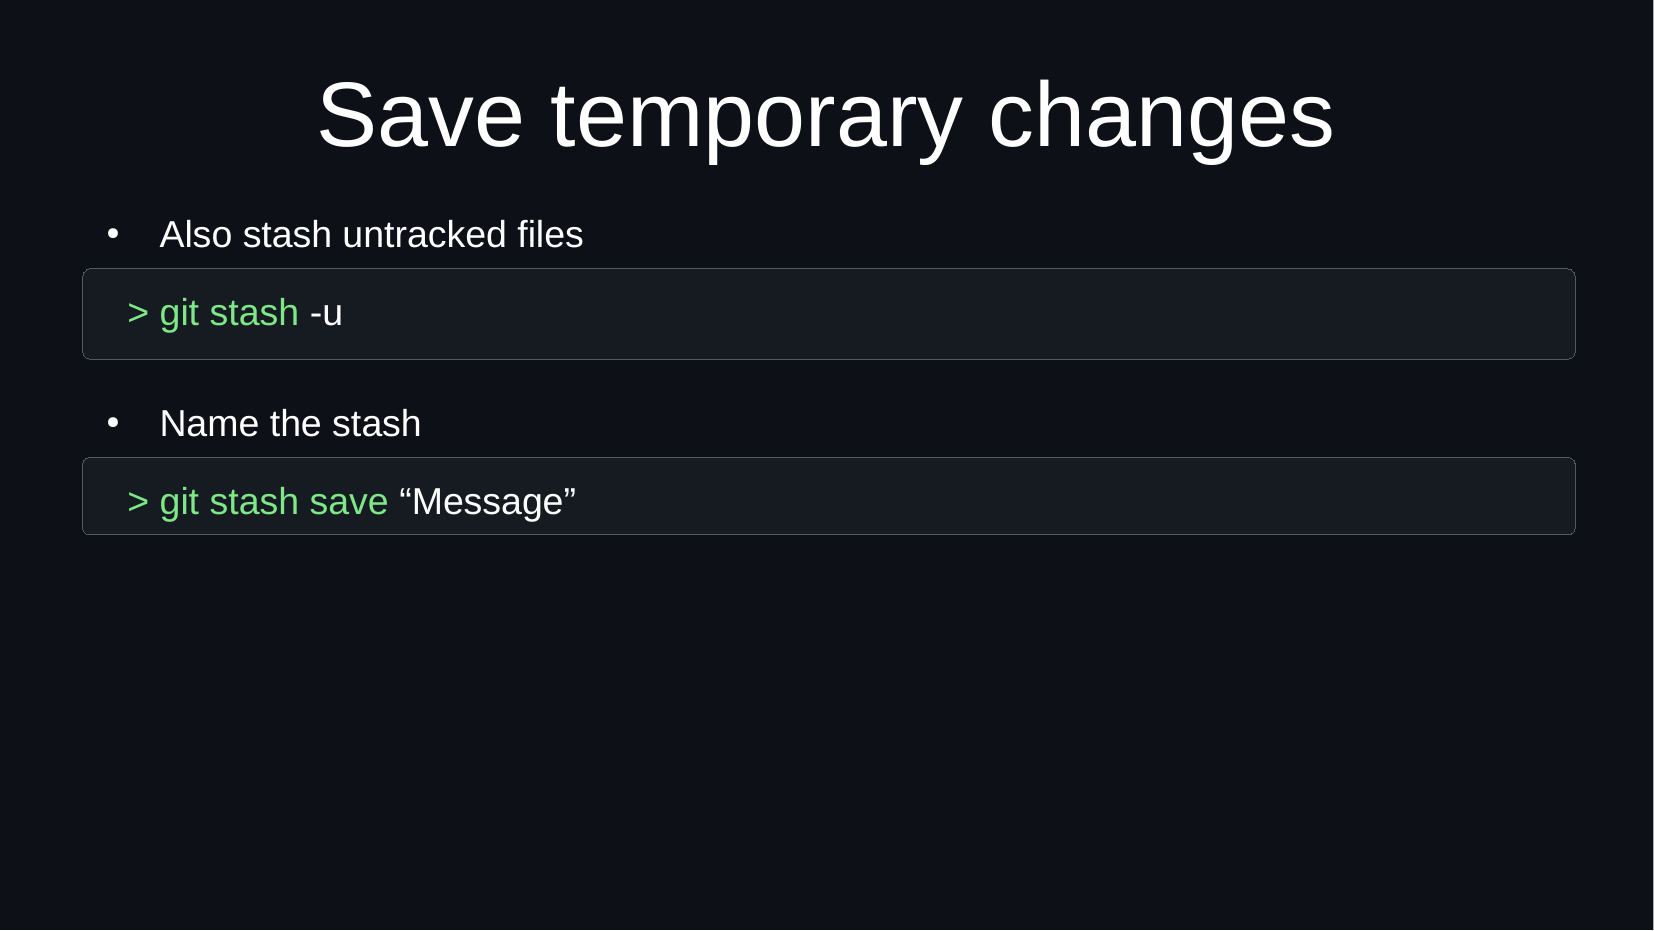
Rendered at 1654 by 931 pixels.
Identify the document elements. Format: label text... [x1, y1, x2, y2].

text_box [82, 268, 1576, 360]
text_box > git stash -u [112, 284, 1576, 383]
title Save temporary changes [82, 37, 1571, 193]
text_box [82, 457, 1576, 535]
text_box > git stash save “Message” [112, 473, 1576, 572]
list Name the stash [88, 402, 1577, 492]
list Also stash untracked files [88, 213, 1577, 303]
